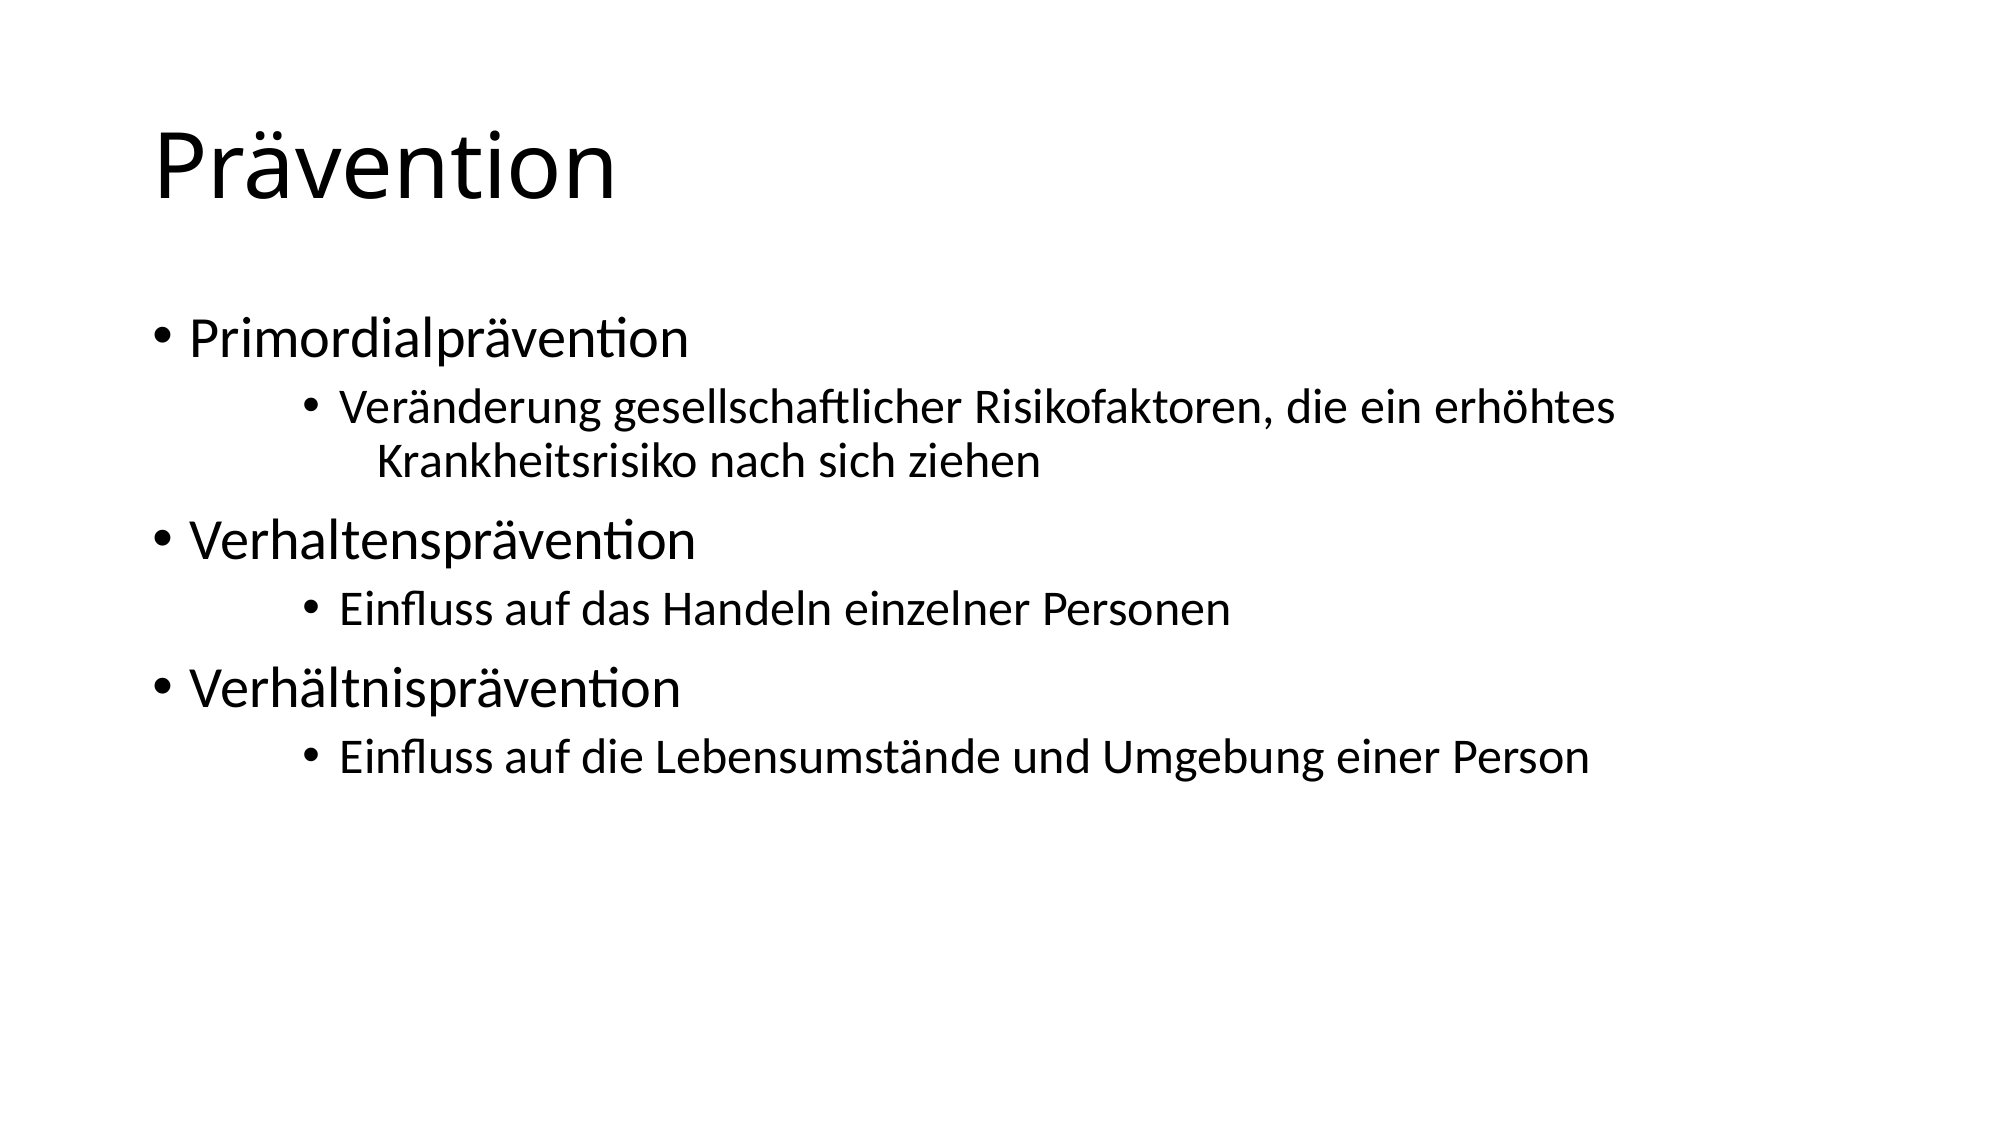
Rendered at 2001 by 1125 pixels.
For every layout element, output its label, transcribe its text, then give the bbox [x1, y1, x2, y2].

list Primordialprävention Veränderung gesellschaftlicher Risikofaktoren, die ein erhöhtes Krankheitsrisiko nach sich ziehen Verhaltensprävention Einfluss auf das Handeln einzelner Personen Verhältnisprävention Einfluss auf die Lebensumstände und Umgebung einer Person [137, 299, 1863, 1014]
title Prävention [137, 59, 1863, 278]
